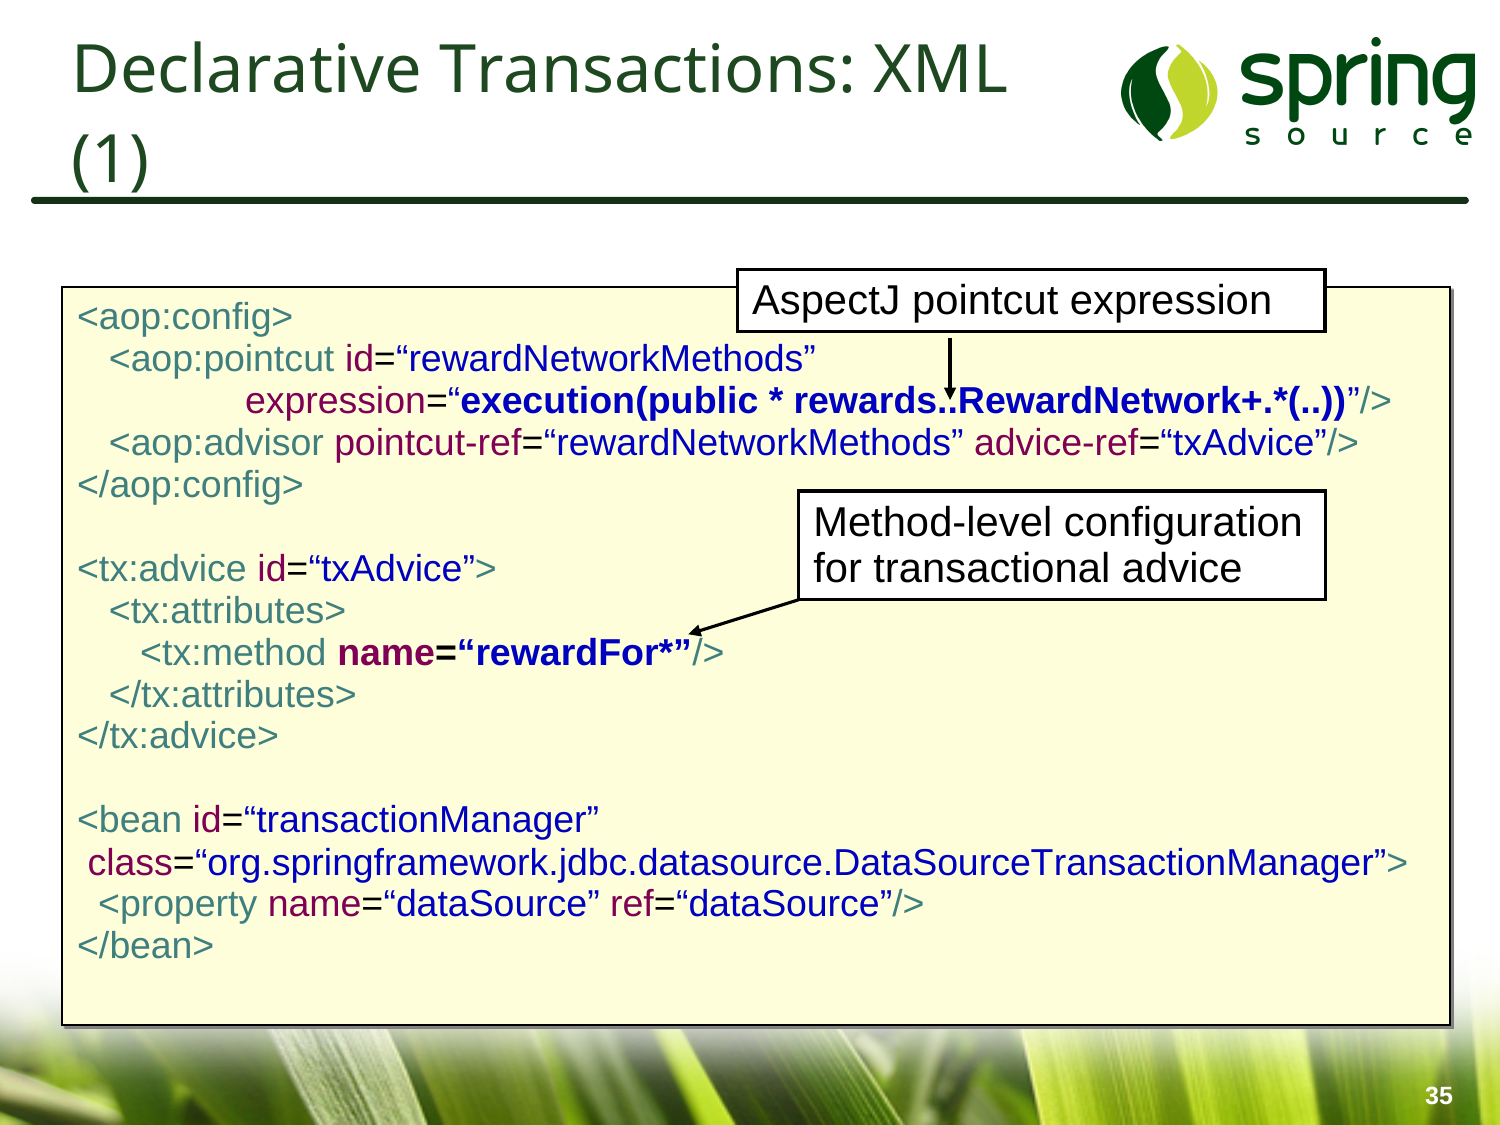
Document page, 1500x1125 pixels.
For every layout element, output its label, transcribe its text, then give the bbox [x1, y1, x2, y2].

text_box AspectJ pointcut expression [737, 269, 1326, 332]
picture [1121, 37, 1475, 145]
title Declarative Transactions: XML (1) [56, 13, 1089, 191]
picture [0, 944, 1500, 1125]
text_box Method-level configuration for transactional advice [798, 490, 1326, 600]
text_box <aop:config> <aop:pointcut id=“rewardNetworkMethods” expression=“execution(public * rewards..RewardNetwork+.*(..))”/> <aop:advisor pointcut-ref=“rewardNetworkMethods” advice-ref=“txAdvice”/> </aop:config> <tx:advice id=“txAdvice”> <tx:attributes> <tx:method name=“rewardFor*”/> </tx:attributes> </tx:advice> <bean id=“transactionManager” class=“org.springframework.jdbc.datasource.DataSourceTransactionManager”> <property name=“dataSource” ref=“dataSource”/> </bean> [62, 287, 1450, 1025]
